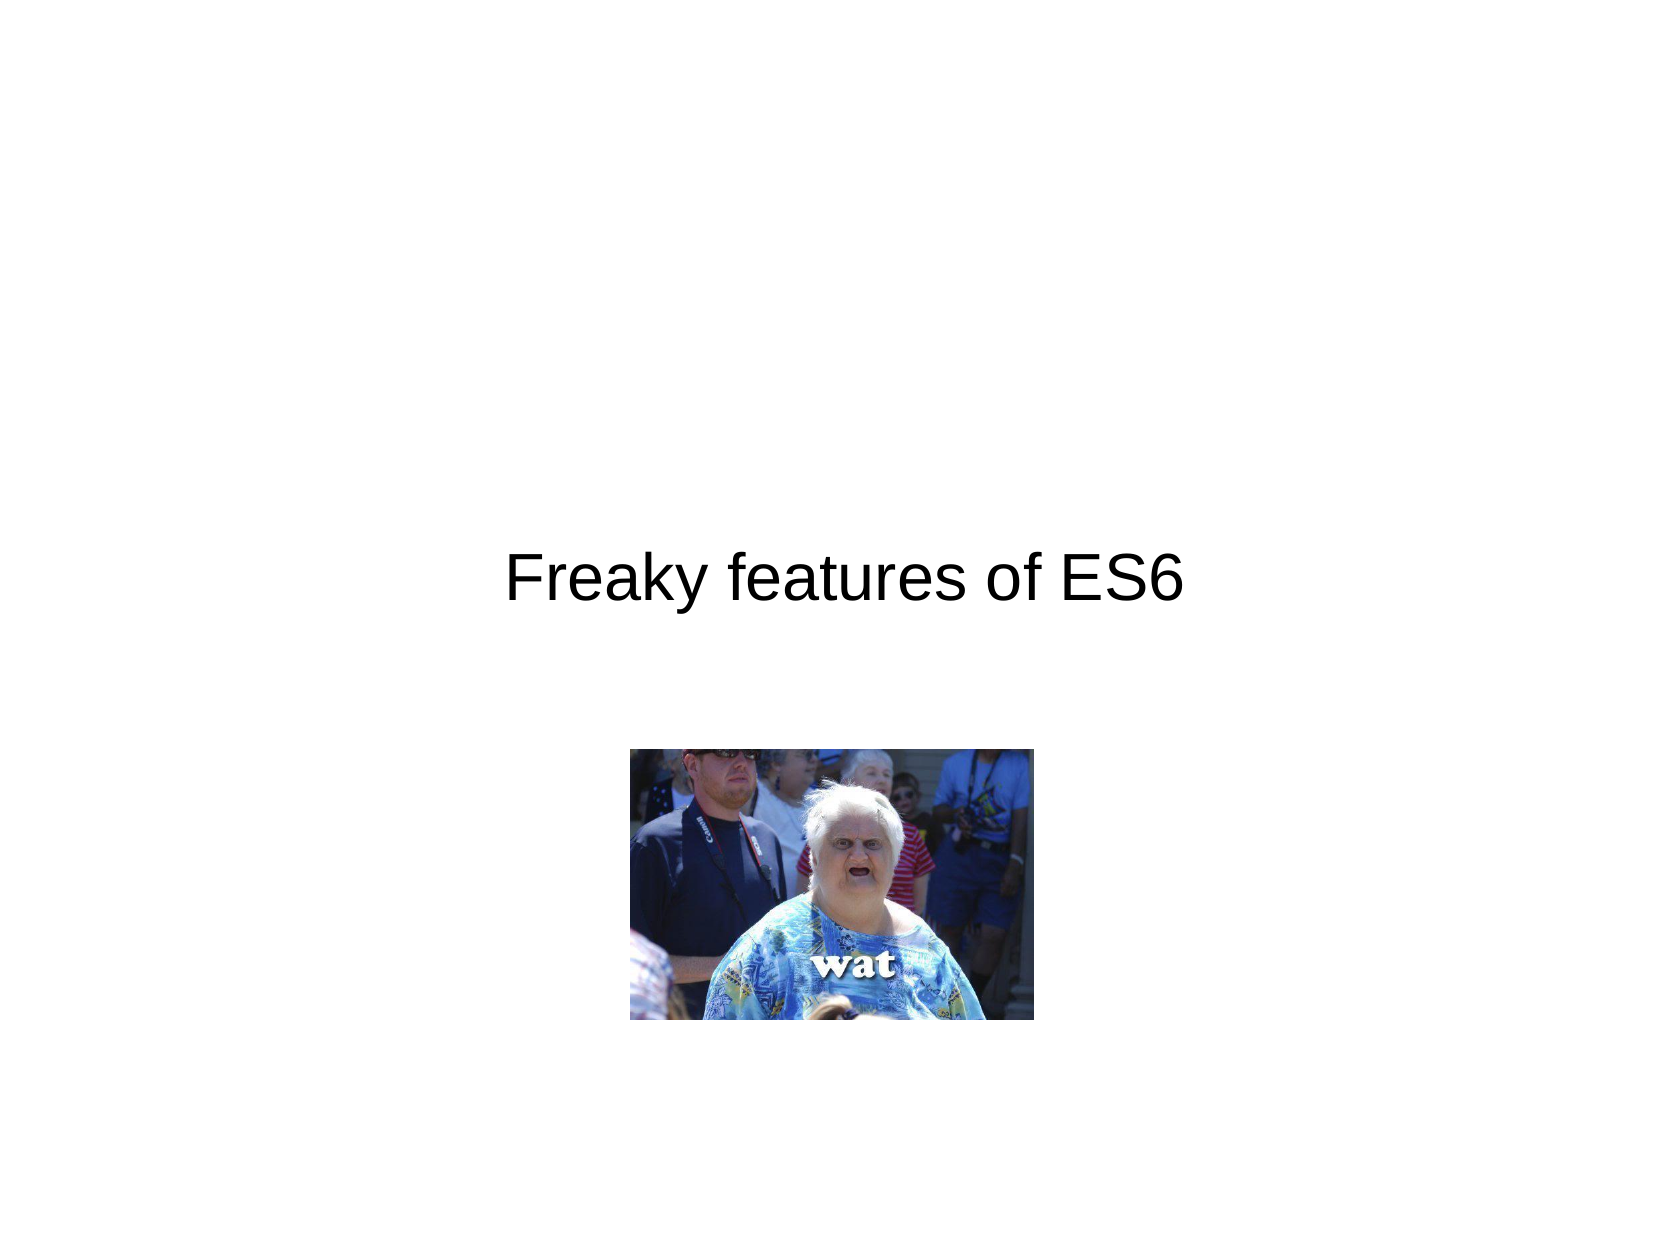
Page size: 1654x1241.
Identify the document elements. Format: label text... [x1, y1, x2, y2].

picture [630, 749, 1034, 1021]
subtitle Freaky features of ES6 [101, 135, 1591, 1096]
